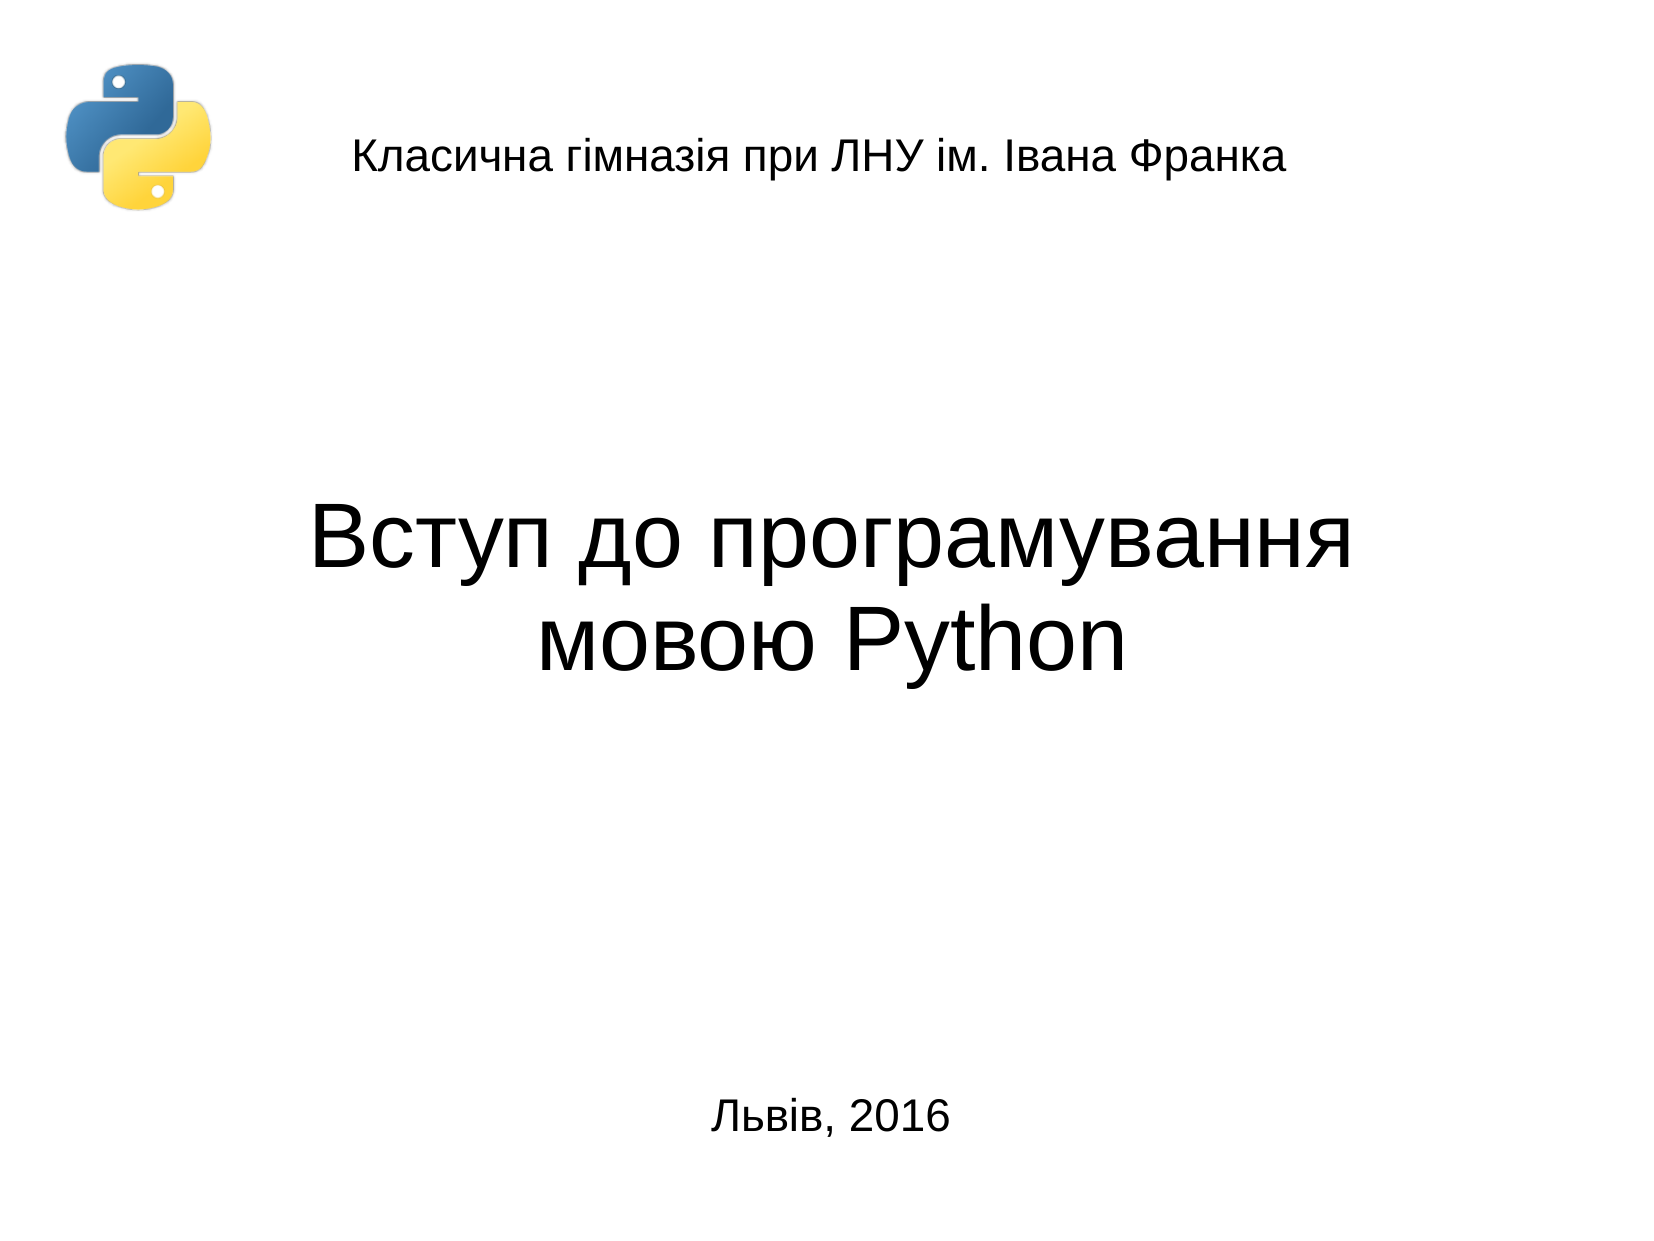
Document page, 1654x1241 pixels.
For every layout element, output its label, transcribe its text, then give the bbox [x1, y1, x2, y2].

title Вступ до програмування мовою Python [180, 484, 1486, 691]
subtitle Класична гімназія при ЛНУ ім. Івана Франка [244, 115, 1564, 196]
picture [33, 32, 244, 244]
text_box Львів, 2016 [86, 1075, 1576, 1156]
